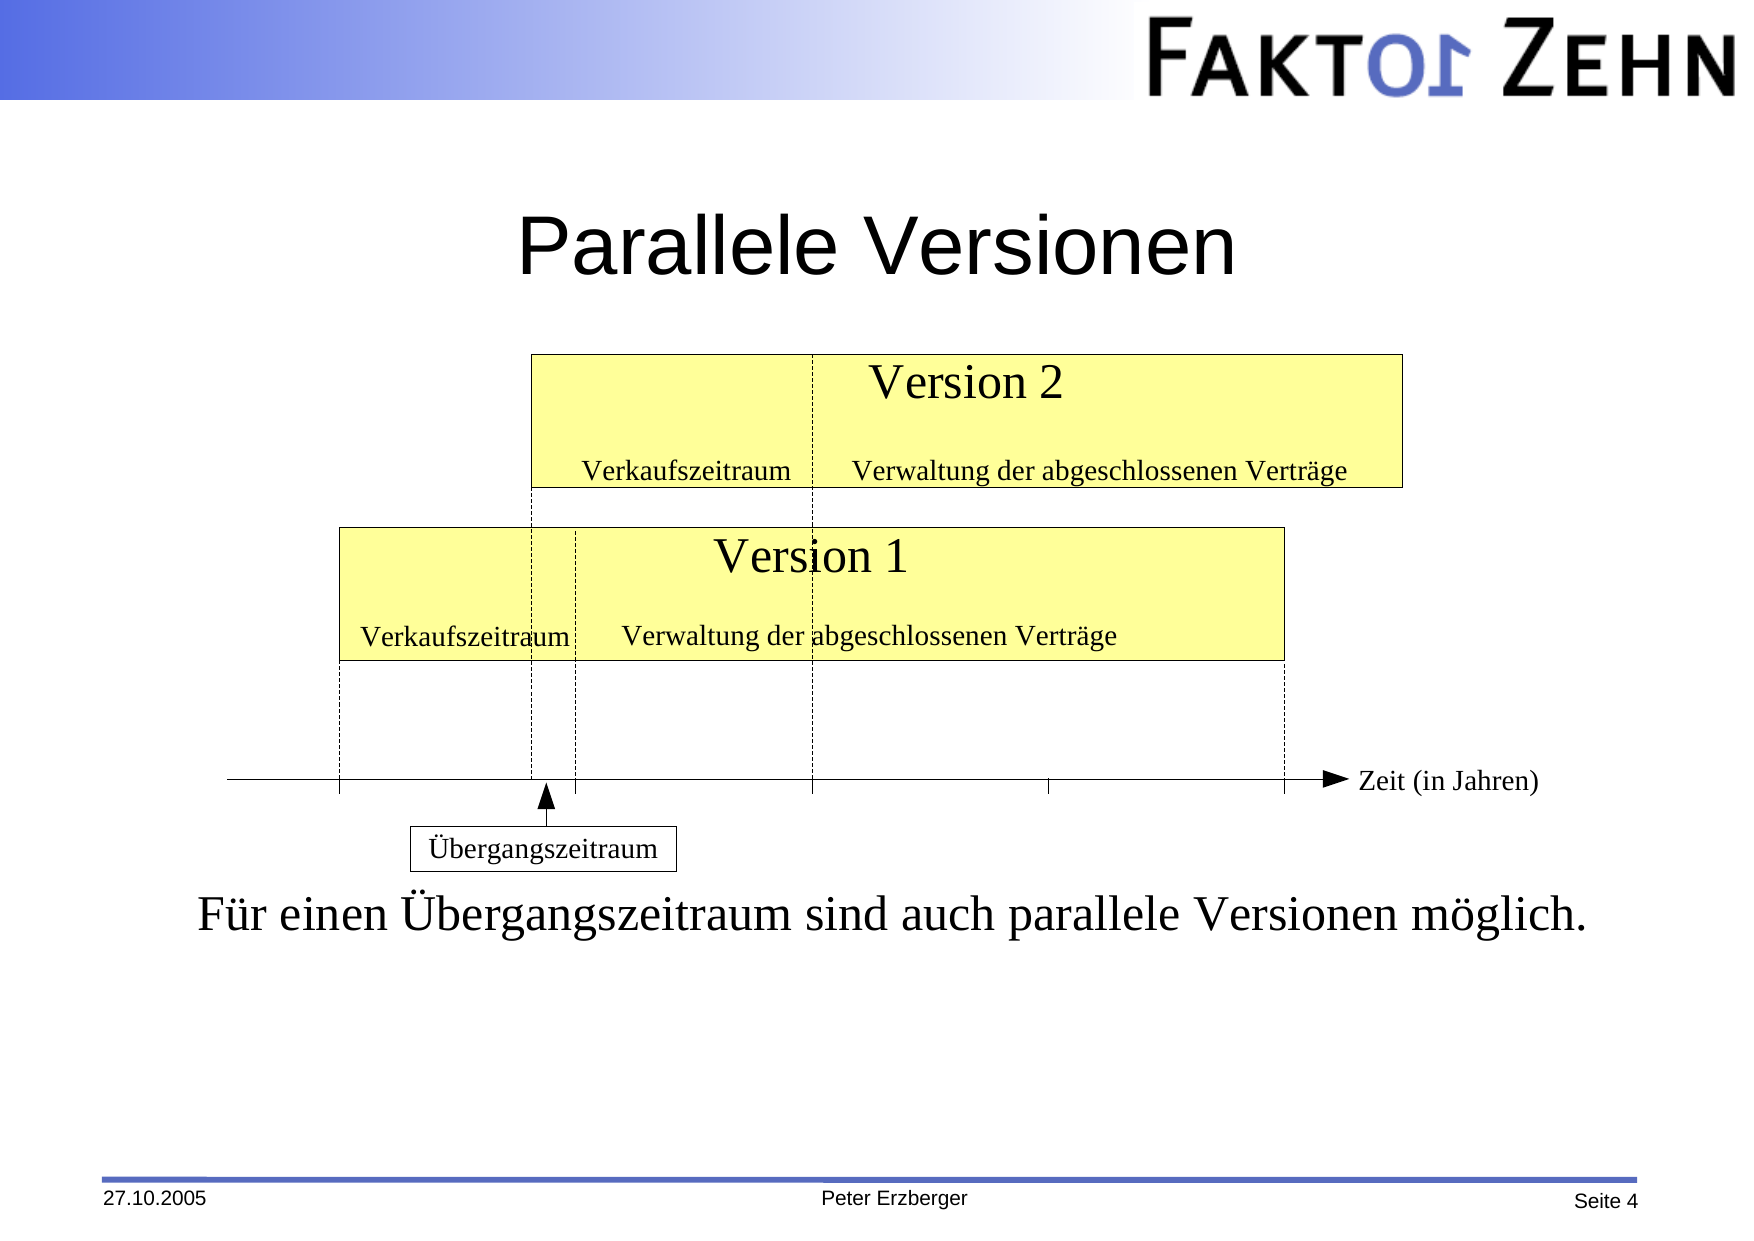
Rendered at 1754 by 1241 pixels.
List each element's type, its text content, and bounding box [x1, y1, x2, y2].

text_box Version 2 [531, 354, 1403, 488]
title Parallele Versionen [179, 142, 1576, 349]
text_box Für einen Übergangszeitraum sind auch parallele Versionen möglich. [103, 885, 1639, 1058]
text_box Verkaufszeitraum [575, 454, 798, 488]
text_box Version 1 [339, 527, 1285, 661]
picture [1133, 2, 1749, 105]
text_box Zeit (in Jahren) [1358, 764, 1565, 798]
text_box Verkaufszeitraum [354, 620, 576, 654]
text_box Verwaltung der abgeschlossenen Verträge [581, 619, 1158, 653]
text_box Verwaltung der abgeschlossenen Verträge [812, 454, 1388, 488]
text_box Übergangszeitraum [410, 826, 677, 872]
